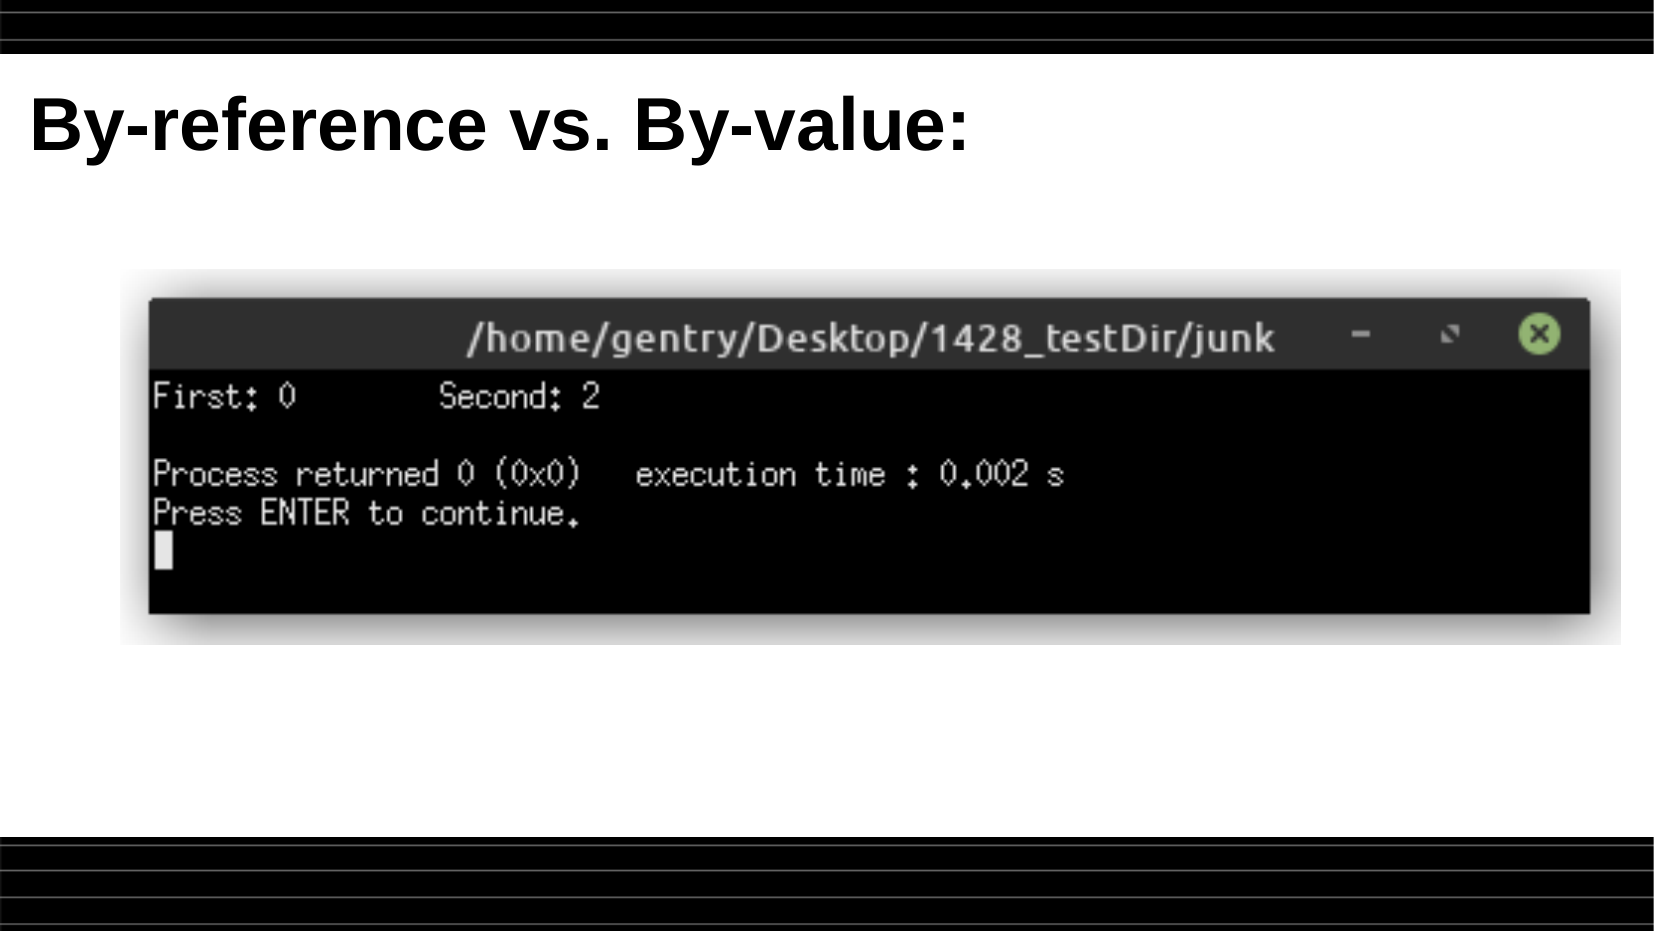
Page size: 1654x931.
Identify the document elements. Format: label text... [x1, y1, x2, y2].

picture [0, 0, 1654, 54]
text_box By-reference vs. By-value: [15, 75, 1546, 174]
picture [0, 837, 1654, 931]
picture [120, 269, 1621, 646]
